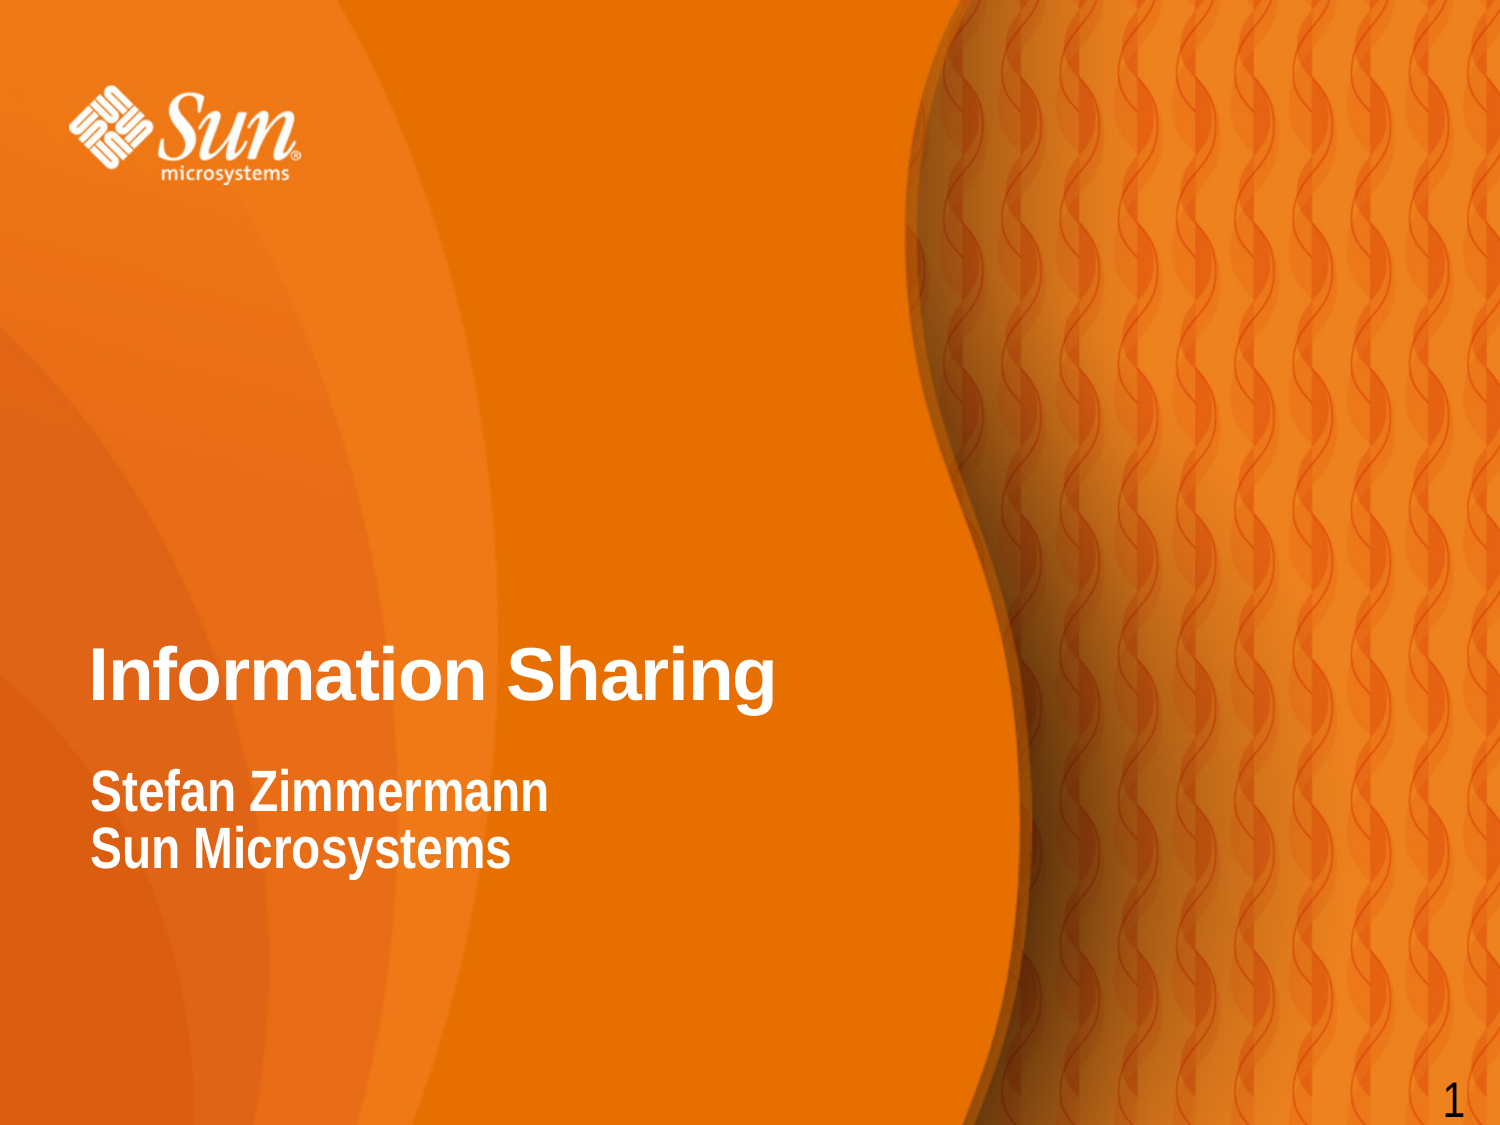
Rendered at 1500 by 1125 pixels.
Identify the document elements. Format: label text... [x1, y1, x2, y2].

title Information Sharing [88, 527, 961, 716]
text_box 1 [1278, 1074, 1466, 1125]
picture [0, 0, 1500, 1125]
list Stefan Zimmermann Sun Microsystems [90, 766, 1080, 966]
